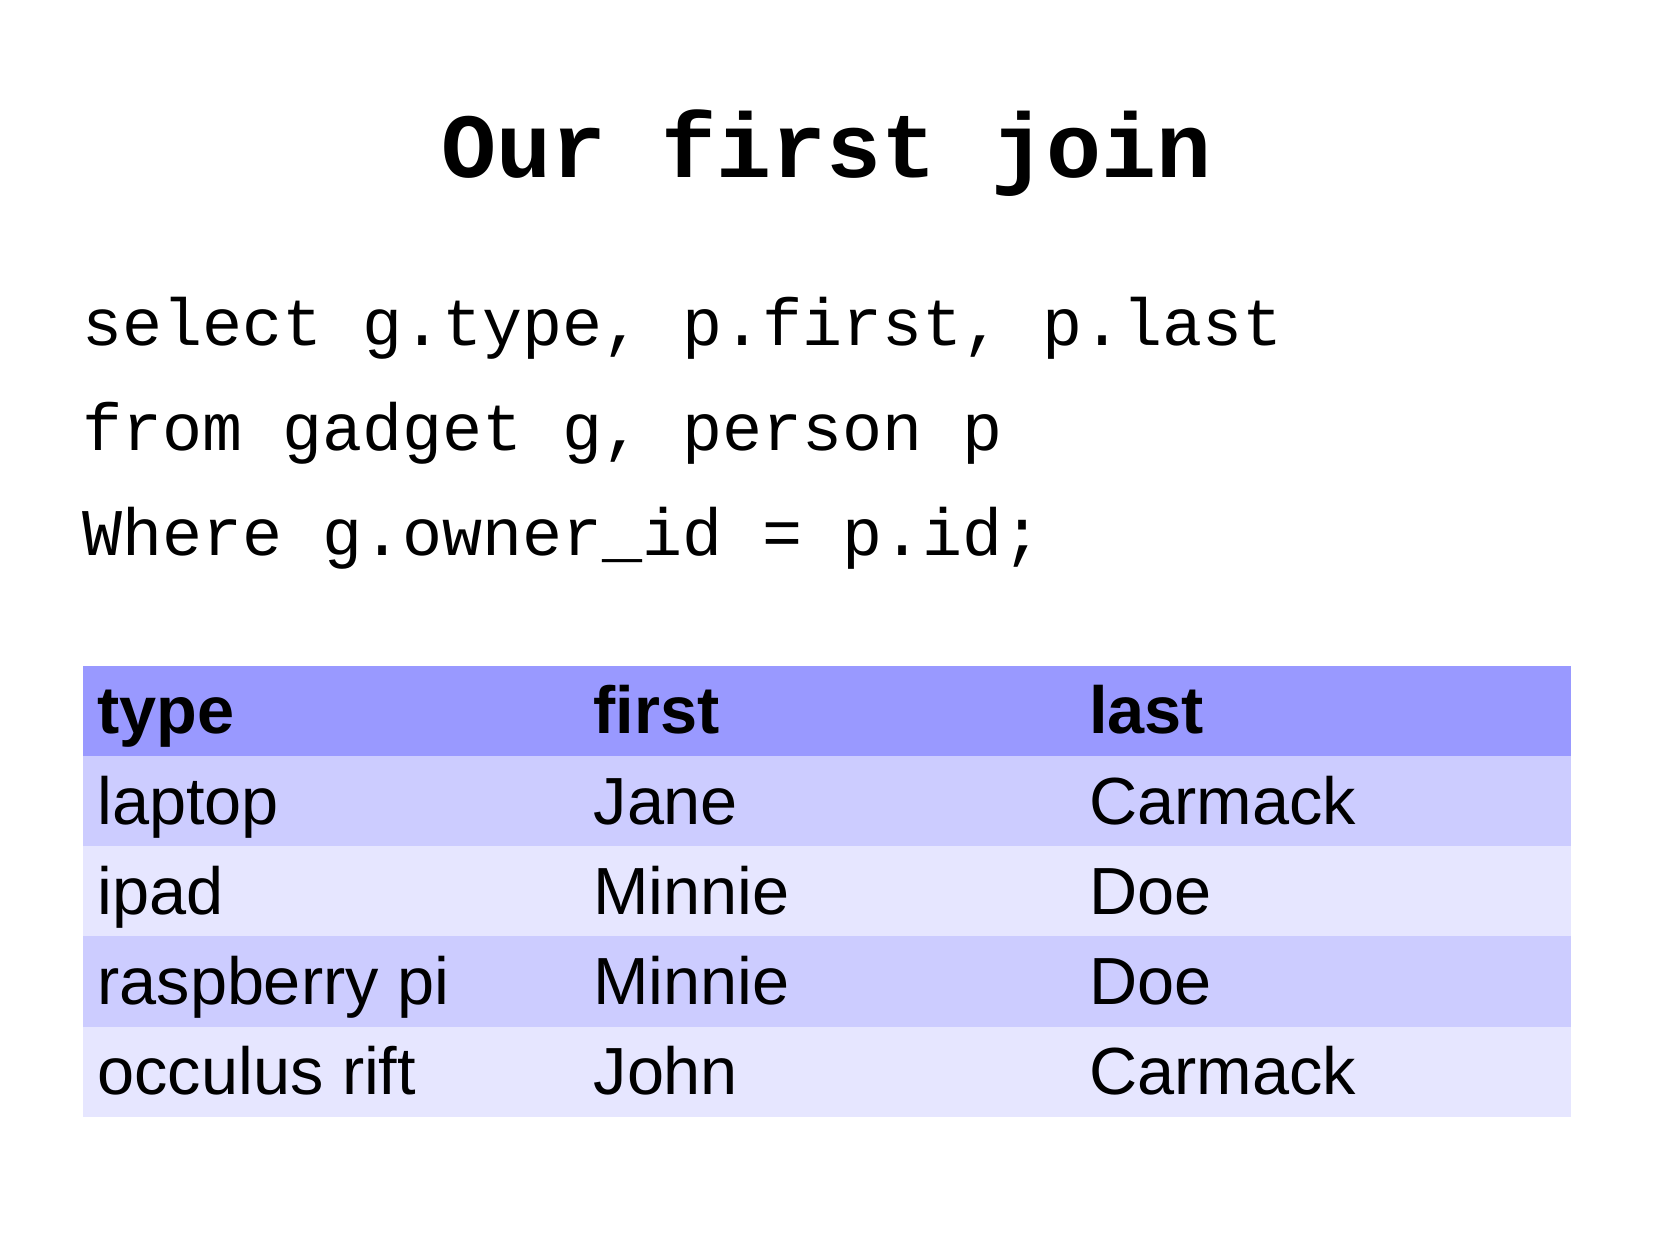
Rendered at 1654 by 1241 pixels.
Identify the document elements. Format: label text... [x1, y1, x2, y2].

table_cell Carmack [1075, 756, 1571, 846]
table_cell Jane [579, 756, 1075, 846]
table_cell Minnie [579, 846, 1075, 936]
title Our first join [82, 49, 1571, 257]
table_cell Minnie [579, 936, 1075, 1027]
table_cell Carmack [1075, 1027, 1571, 1117]
table_cell Doe [1075, 936, 1571, 1027]
table_header first [579, 666, 1075, 756]
table_cell Doe [1075, 846, 1571, 936]
list select g.type, p.first, p.last from gadget g, person p Where g.owner_id = p.id; [82, 290, 1571, 634]
table_cell raspberry pi [83, 936, 579, 1027]
table_cell laptop [83, 756, 579, 846]
table_cell ipad [83, 846, 579, 936]
table_cell John [579, 1027, 1075, 1117]
table_header last [1075, 666, 1571, 756]
table_header type [83, 666, 579, 756]
table_cell occulus rift [83, 1027, 579, 1117]
